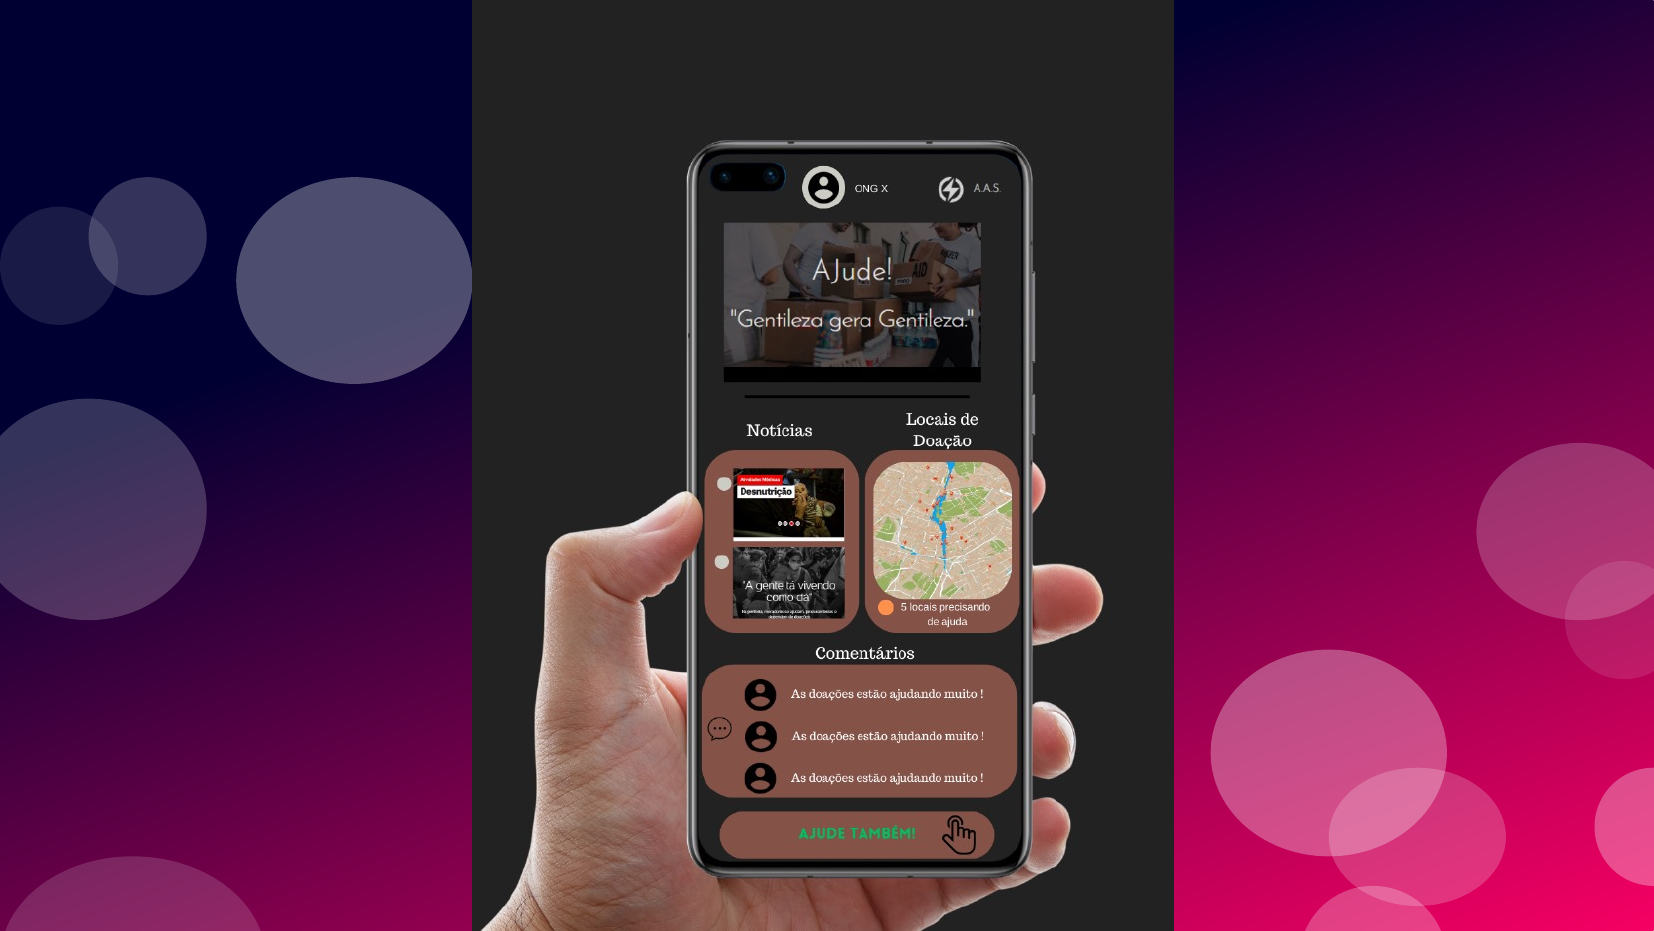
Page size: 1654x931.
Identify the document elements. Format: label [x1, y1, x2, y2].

picture [472, 0, 1174, 931]
